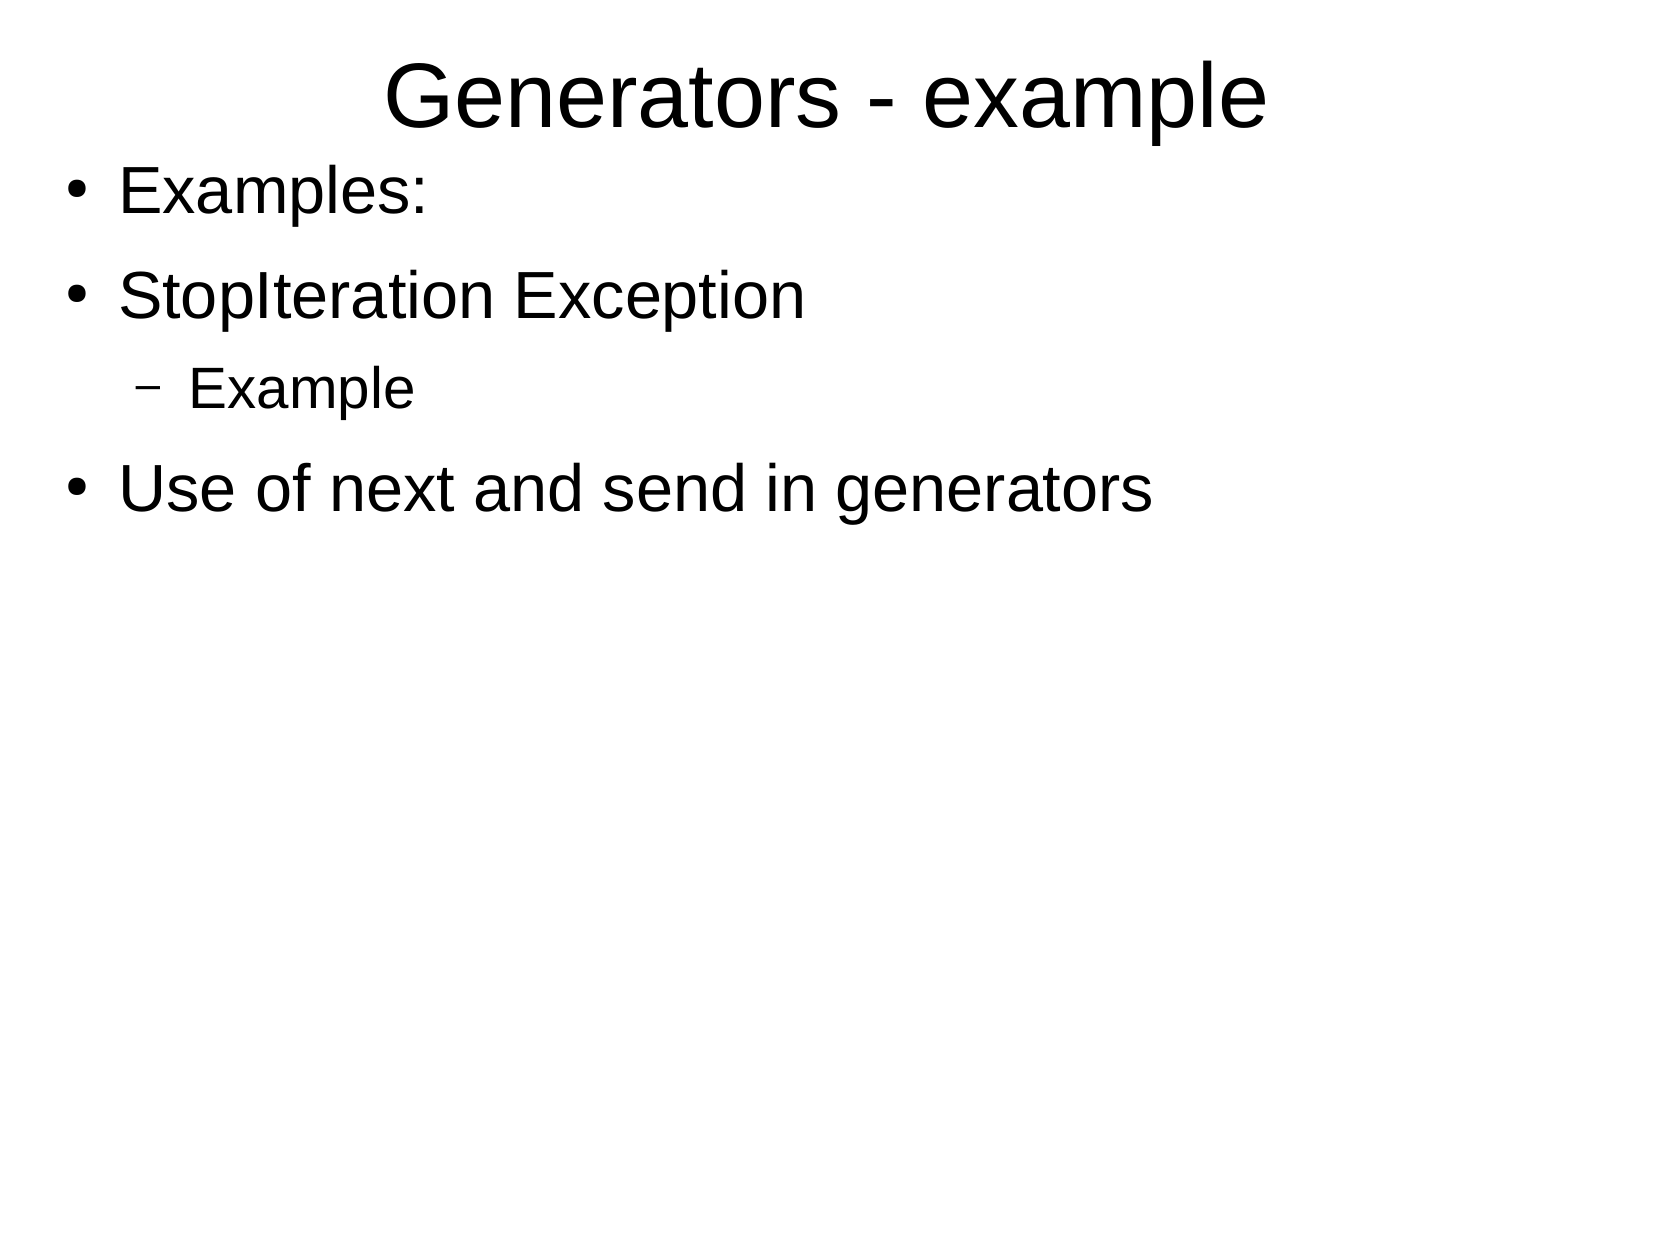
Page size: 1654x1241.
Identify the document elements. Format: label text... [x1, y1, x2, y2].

list Examples: StopIteration Exception Example Use of next and send in generators [47, 153, 1642, 1241]
title Generators - example [82, 44, 1571, 147]
